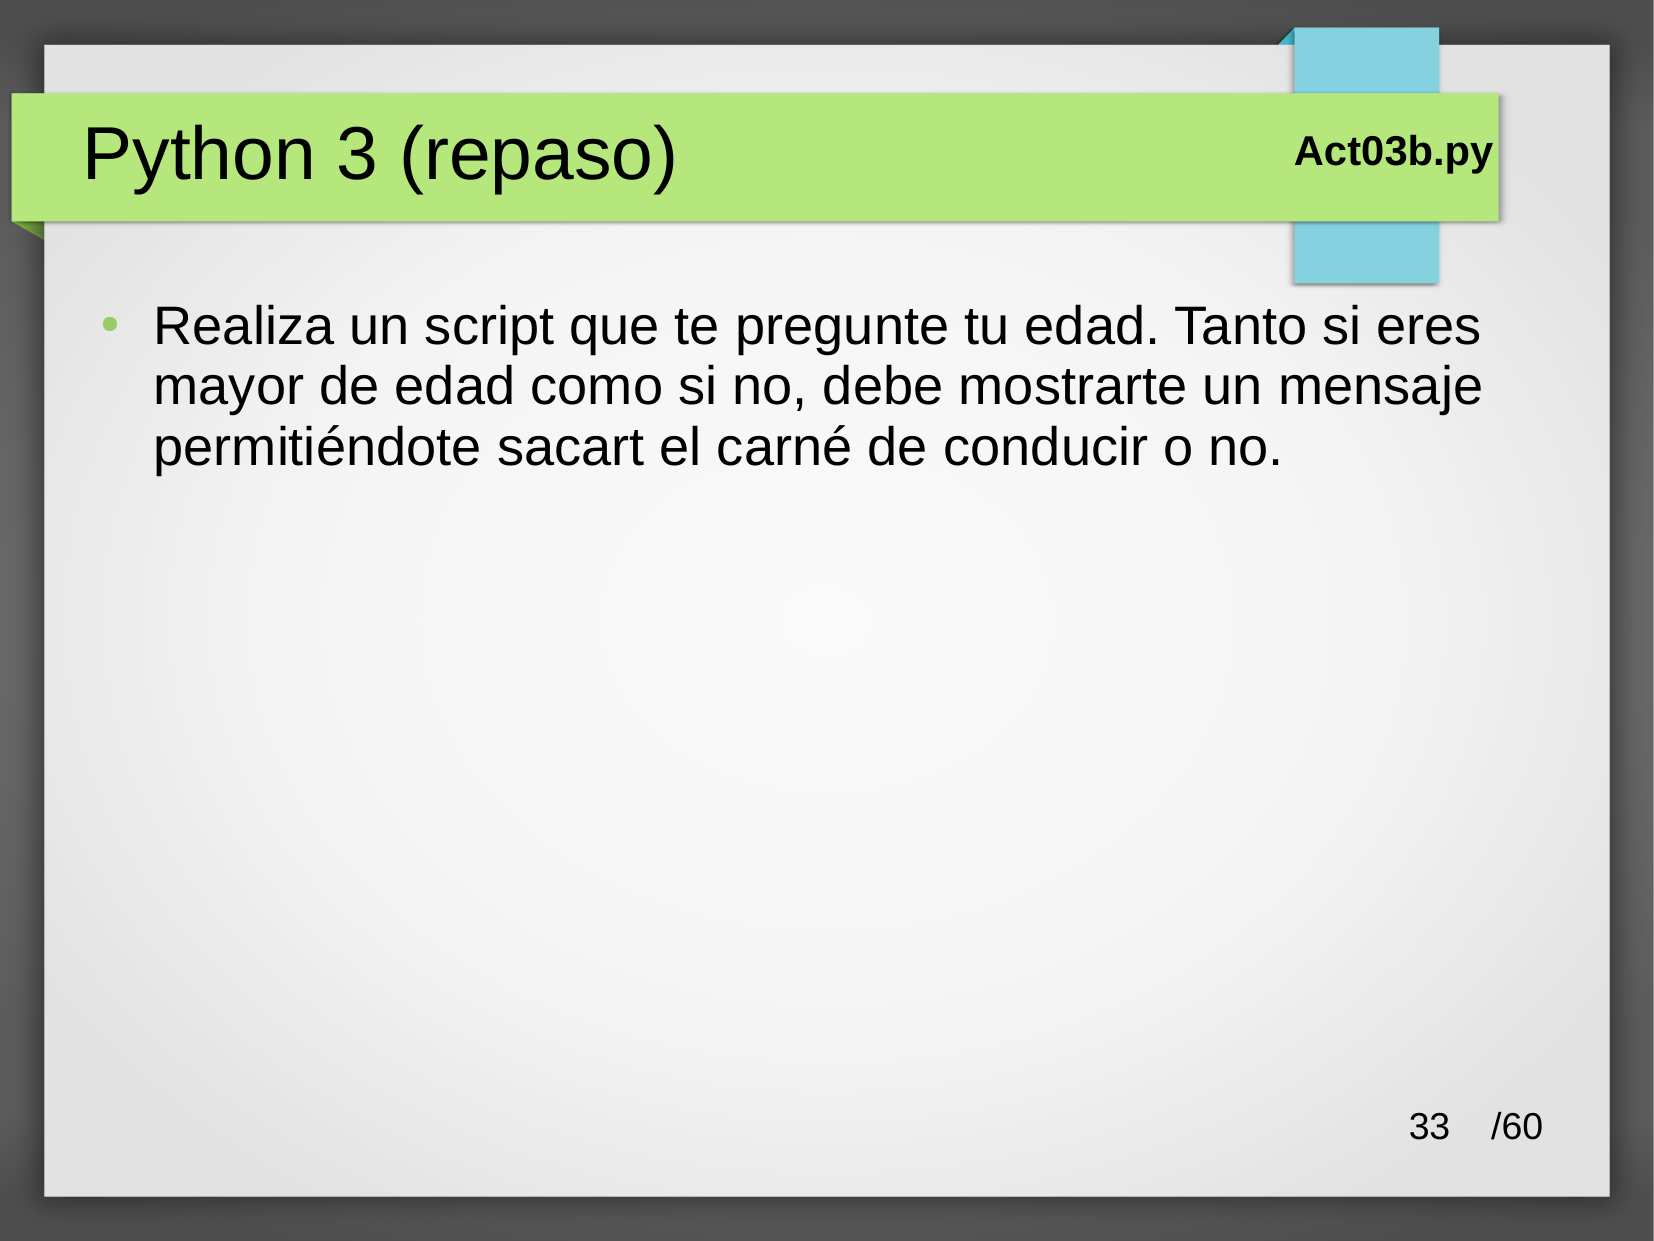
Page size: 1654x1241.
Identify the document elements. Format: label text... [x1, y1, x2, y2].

list Realiza un script que te pregunte tu edad. Tanto si eres mayor de edad como si no, debe mostrarte un mensaje permitiéndote sacart el carné de conducir o no. [82, 295, 1571, 1015]
title Python 3 (repaso) [82, 94, 1264, 213]
text_box <número> [1393, 1098, 1476, 1169]
text_box Act03b.py [1279, 120, 1512, 229]
text_box /60 [1476, 1098, 1644, 1169]
picture [0, 0, 1654, 1241]
